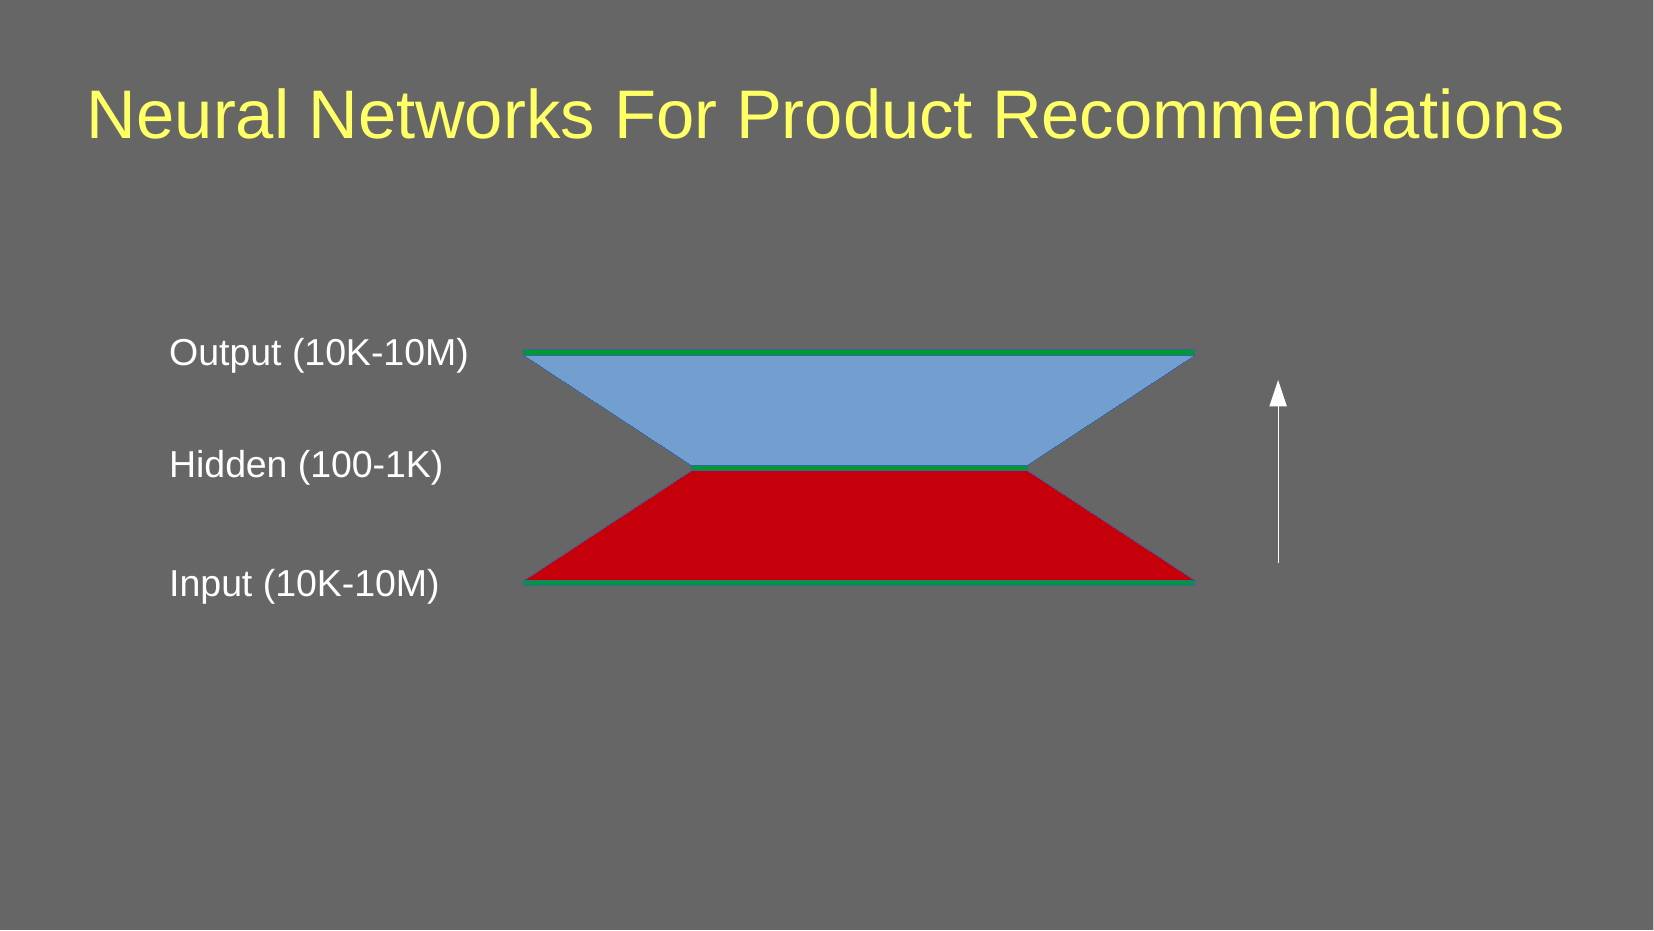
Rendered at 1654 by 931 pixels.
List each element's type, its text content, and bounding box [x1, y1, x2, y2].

title Neural Networks For Product Recommendations [82, 36, 1571, 193]
text_box Hidden (100-1K) [154, 436, 459, 494]
text_box Input (10K-10M) [154, 554, 455, 612]
text_box Output (10K-10M) [154, 324, 484, 382]
text_box [523, 349, 1196, 586]
